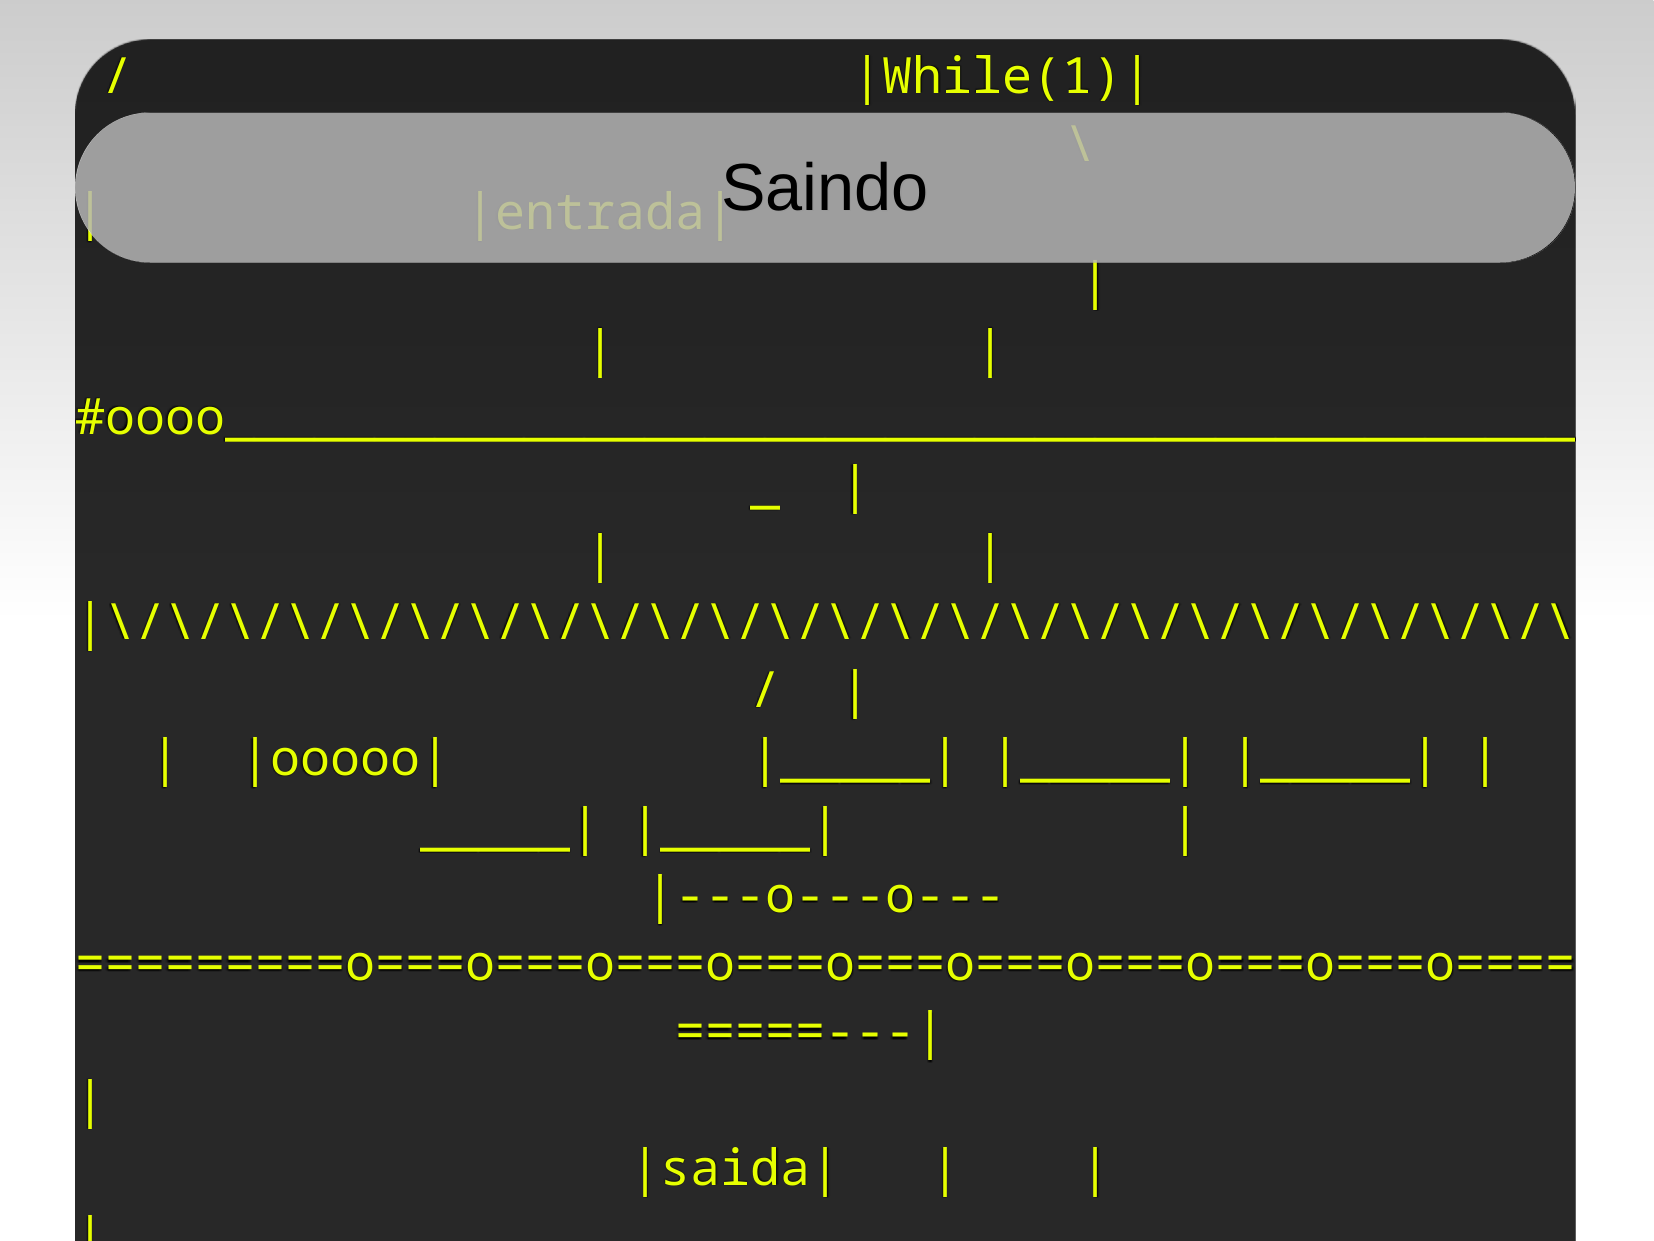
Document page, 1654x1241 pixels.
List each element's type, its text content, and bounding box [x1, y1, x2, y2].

text_box / |While(1)| \ | |entrada| | | | #oooo______________________________________________ | | | |\/\/\/\/\/\/\/\/\/\/\/\/\/\/\/\/\/\/\/\/\/\/\/\/\/ | | |ooooo| |_____| |_____| |_____| |_____| |_____| | |---o---o---=========o===o===o===o===o===o===o===o===o===o=========---| | |saida| | | | |_________| | \ / [75, 475, 1576, 1038]
text_box Saindo [75, 112, 1576, 263]
